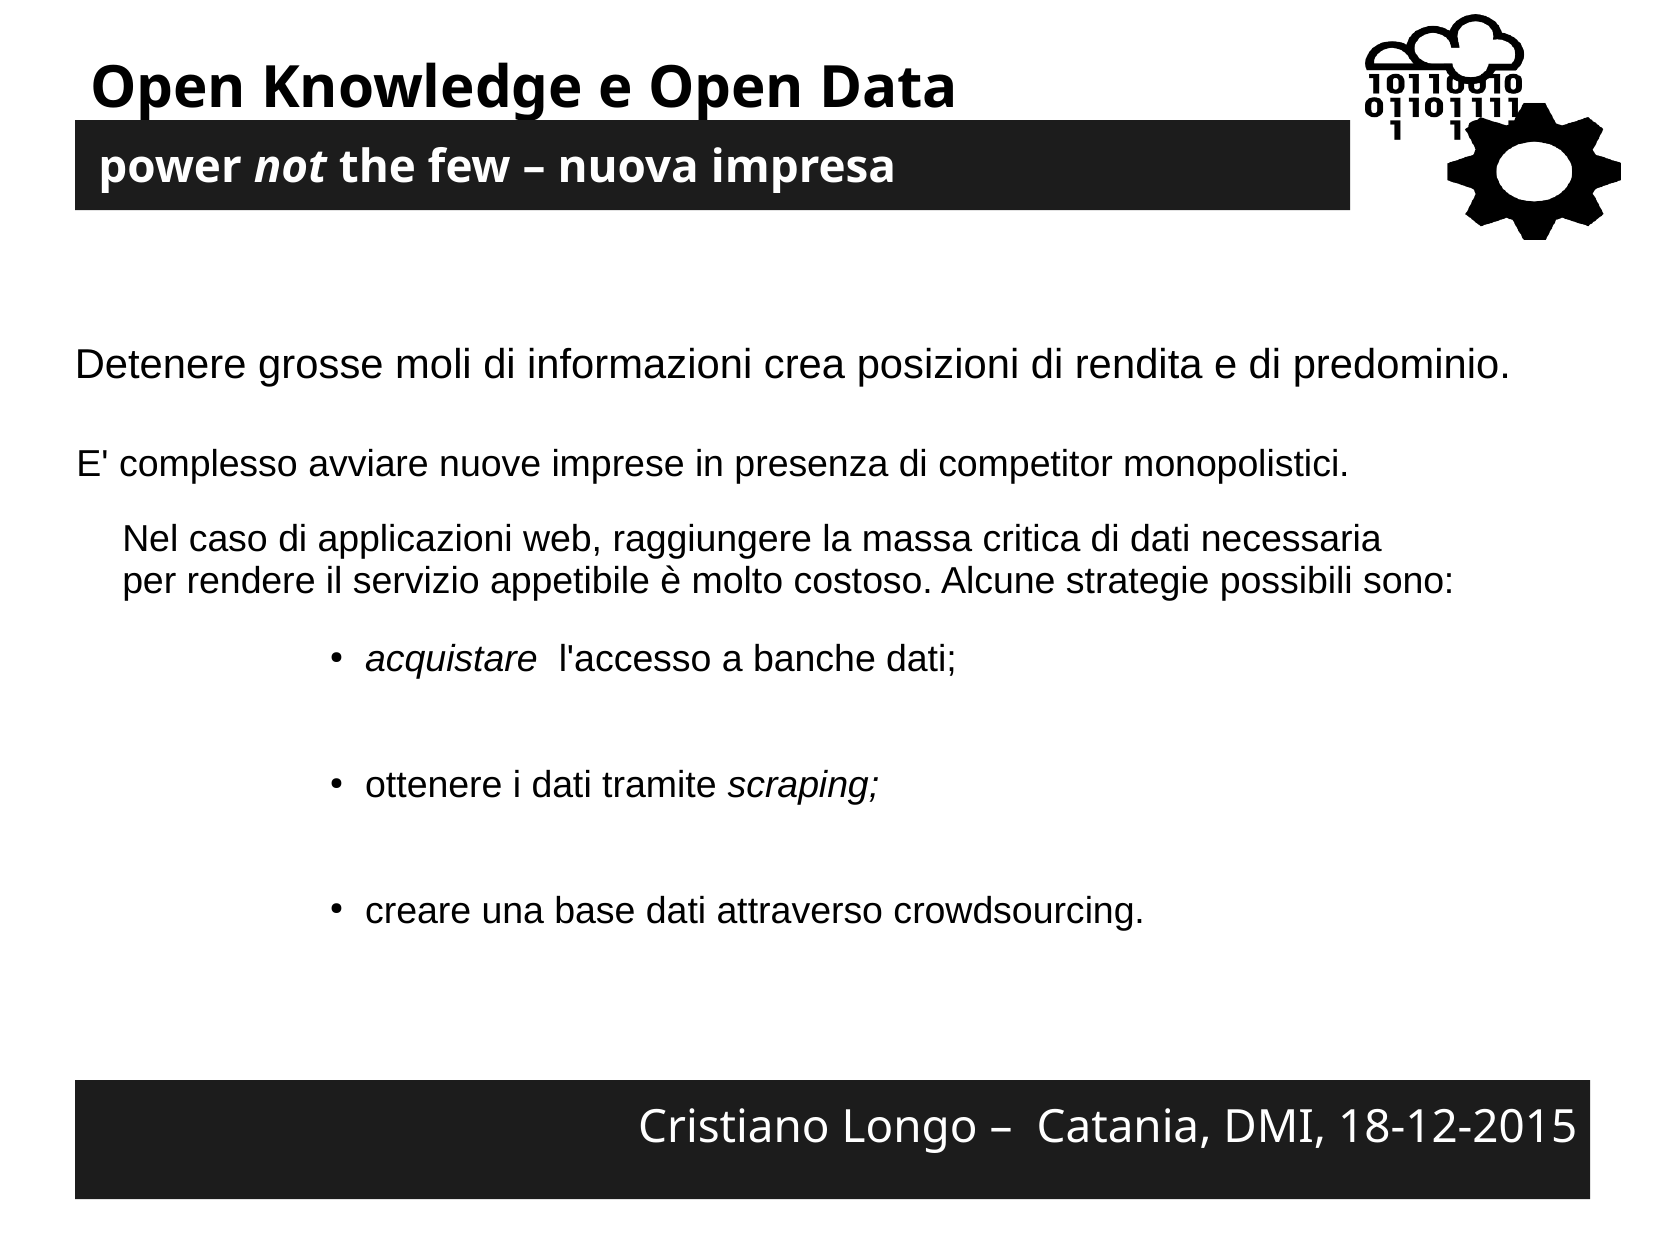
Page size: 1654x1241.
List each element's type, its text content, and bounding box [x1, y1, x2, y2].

list Open Knowledge e Open Data [75, 45, 1325, 120]
text_box acquistare l'accesso a banche dati; ottenere i dati tramite scraping; creare una base dati attraverso crowdsourcing. [315, 630, 1306, 939]
list Cristiano Longo – Catania, DMI, 18-12-2015 [75, 1080, 1591, 1200]
text_box Nel caso di applicazioni web, raggiungere la massa critica di dati necessaria per rendere il servizio appetibile è molto costoso. Alcune strategie possibili sono: [107, 510, 1471, 609]
list power not the few – nuova impresa [75, 120, 1351, 211]
text_box Detenere grosse moli di informazioni crea posizioni di rendita e di predominio. [60, 333, 1546, 436]
text_box E' complesso avviare nuove imprese in presenza di competitor monopolistici. [61, 435, 1366, 492]
picture [1365, 14, 1621, 241]
